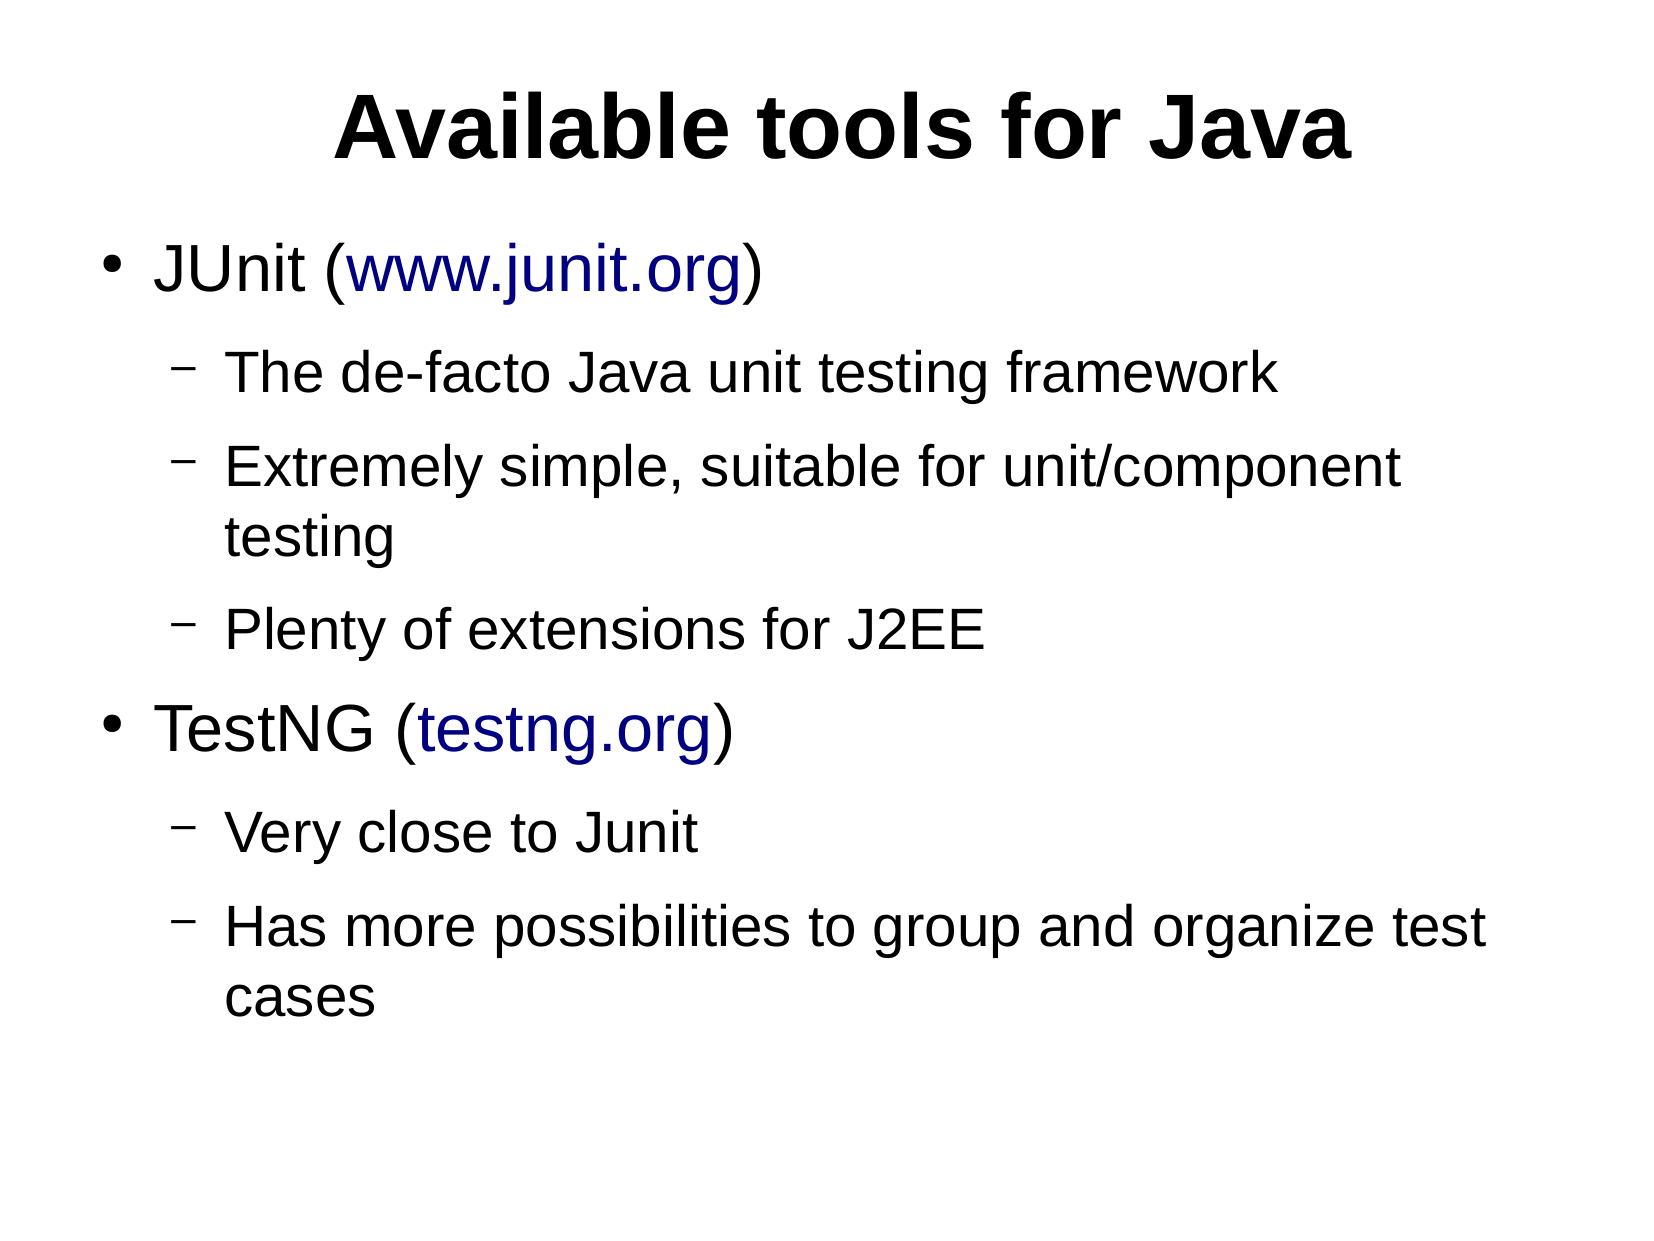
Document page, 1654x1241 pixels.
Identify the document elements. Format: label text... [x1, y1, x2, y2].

list JUnit (www.junit.org) The de-facto Java unit testing framework Extremely simple, suitable for unit/component testing Plenty of extensions for J2EE TestNG (testng.org) Very close to Junit Has more possibilities to group and organize test cases [82, 225, 1538, 1186]
title Available tools for Java [82, 49, 1571, 196]
